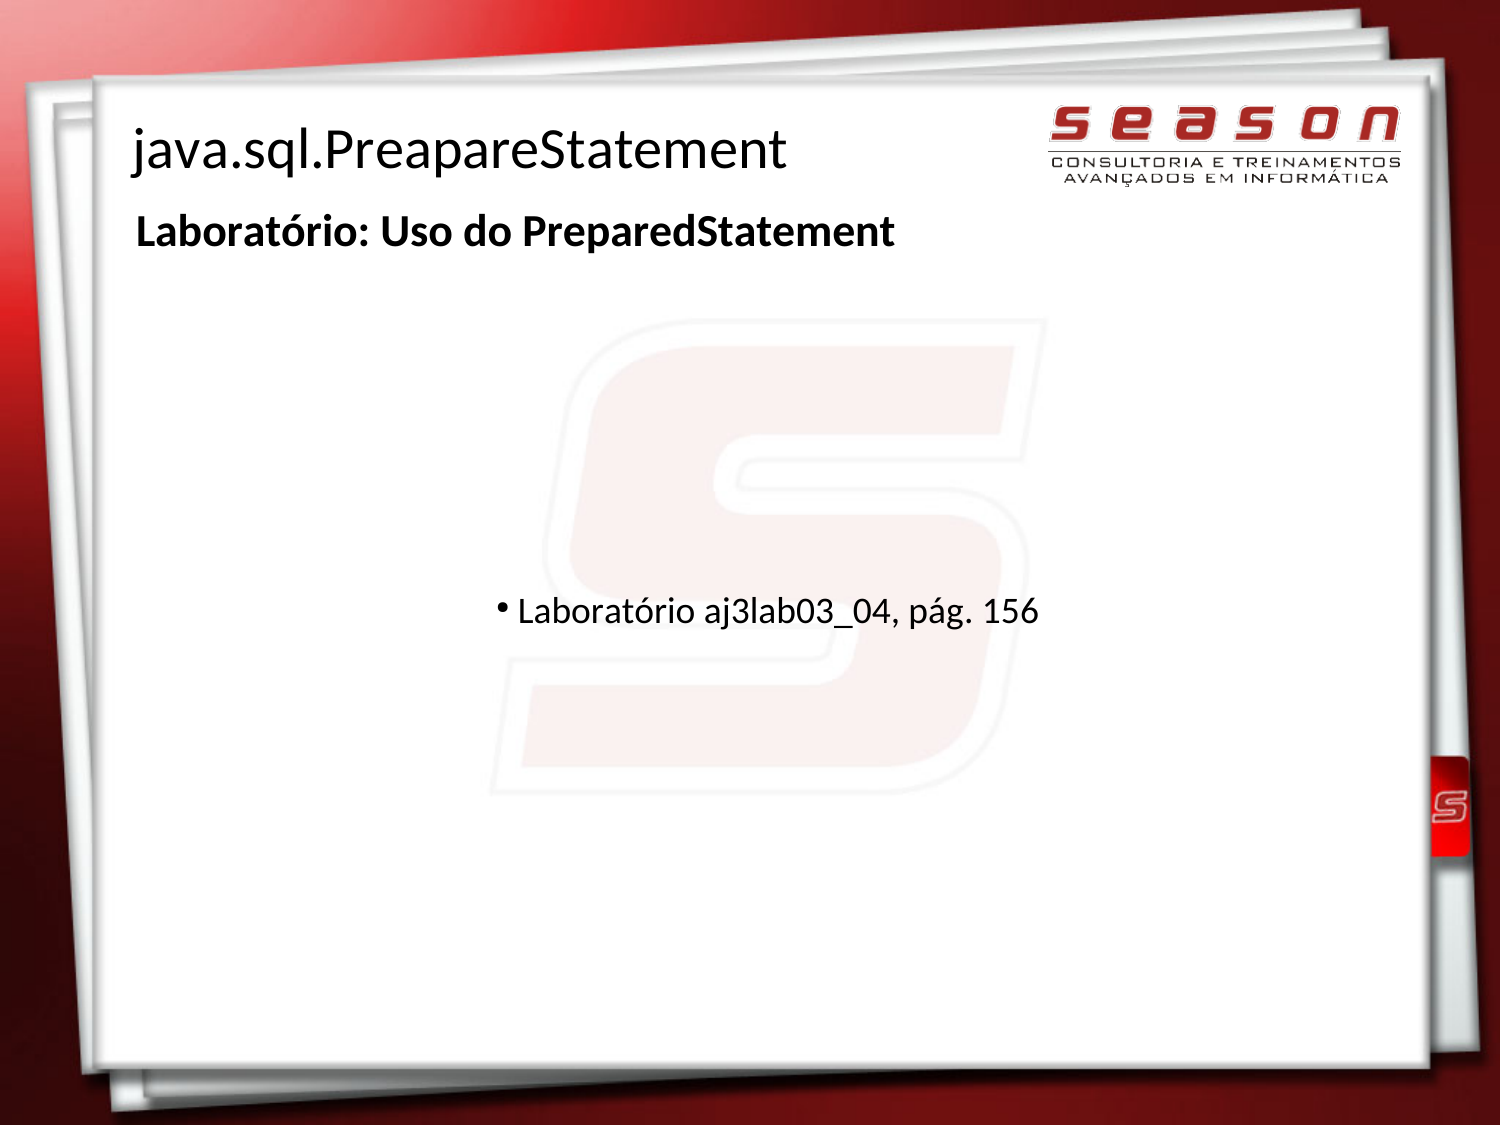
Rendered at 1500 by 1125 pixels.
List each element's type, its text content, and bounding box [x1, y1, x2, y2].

text_box Laboratório: Uso do PreparedStatement [119, 200, 1240, 256]
text_box Laboratório aj3lab03_04, pág. 156 [208, 283, 1328, 934]
title java.sql.PreapareStatement [118, 33, 1394, 257]
picture [0, 0, 1500, 1125]
